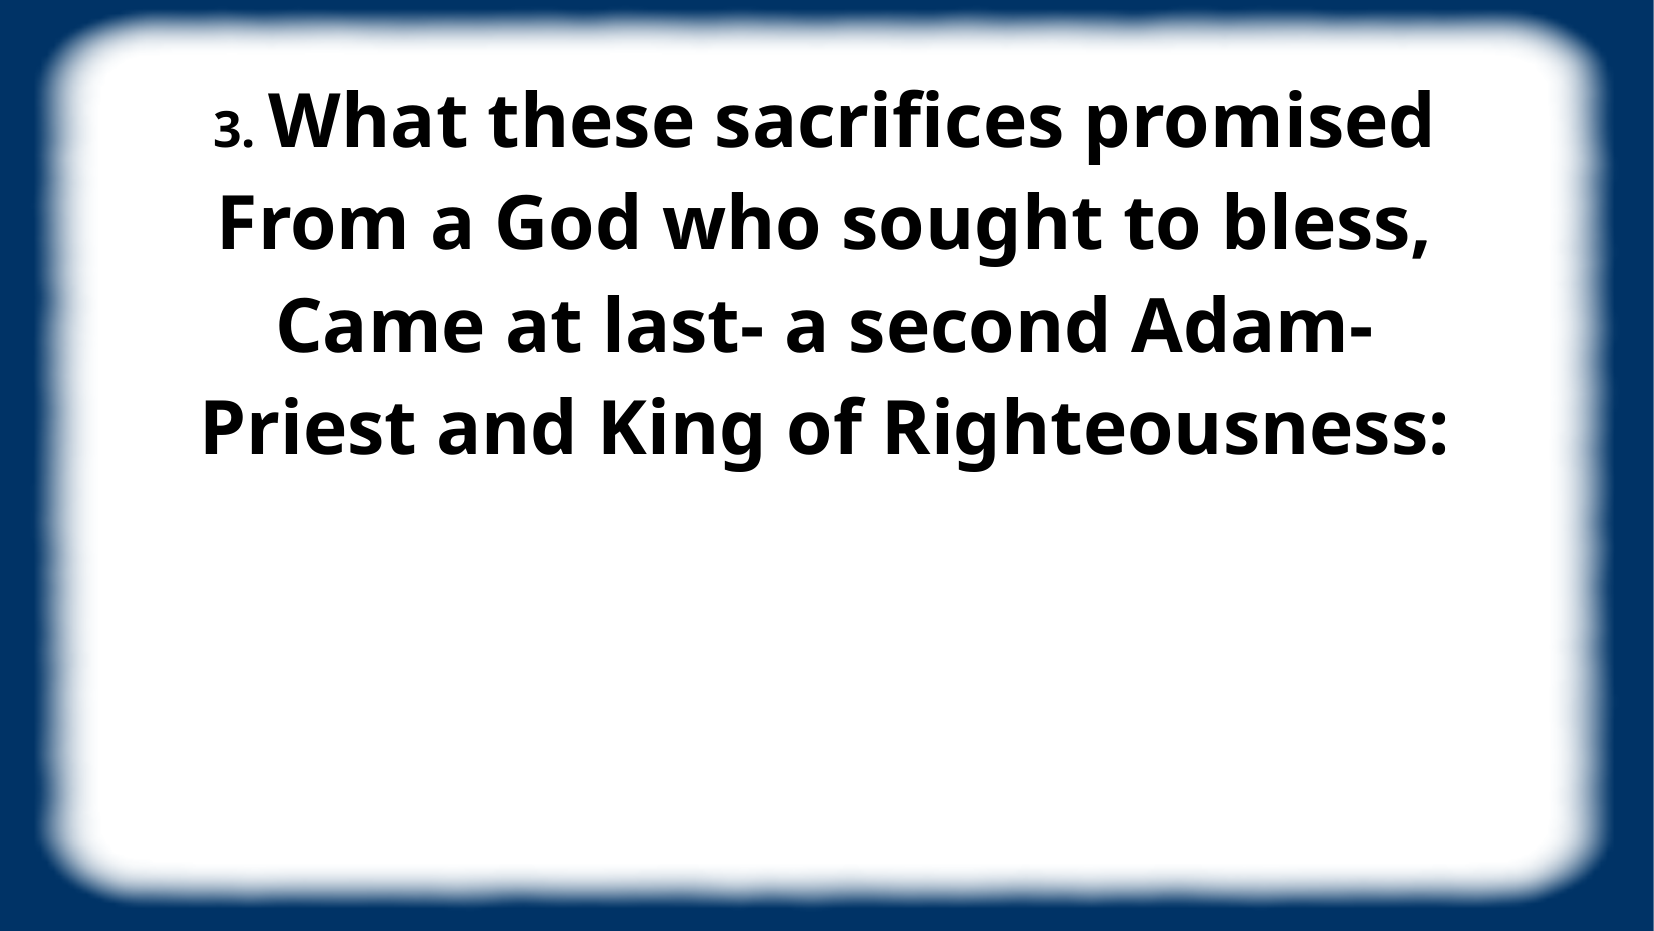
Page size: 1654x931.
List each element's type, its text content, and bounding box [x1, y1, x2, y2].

picture [0, 0, 1654, 931]
text_box 3. What these sacrifices promised From a God who sought to bless, Came at last- a second Adam- Priest and King of Righteousness: [105, 60, 1546, 475]
